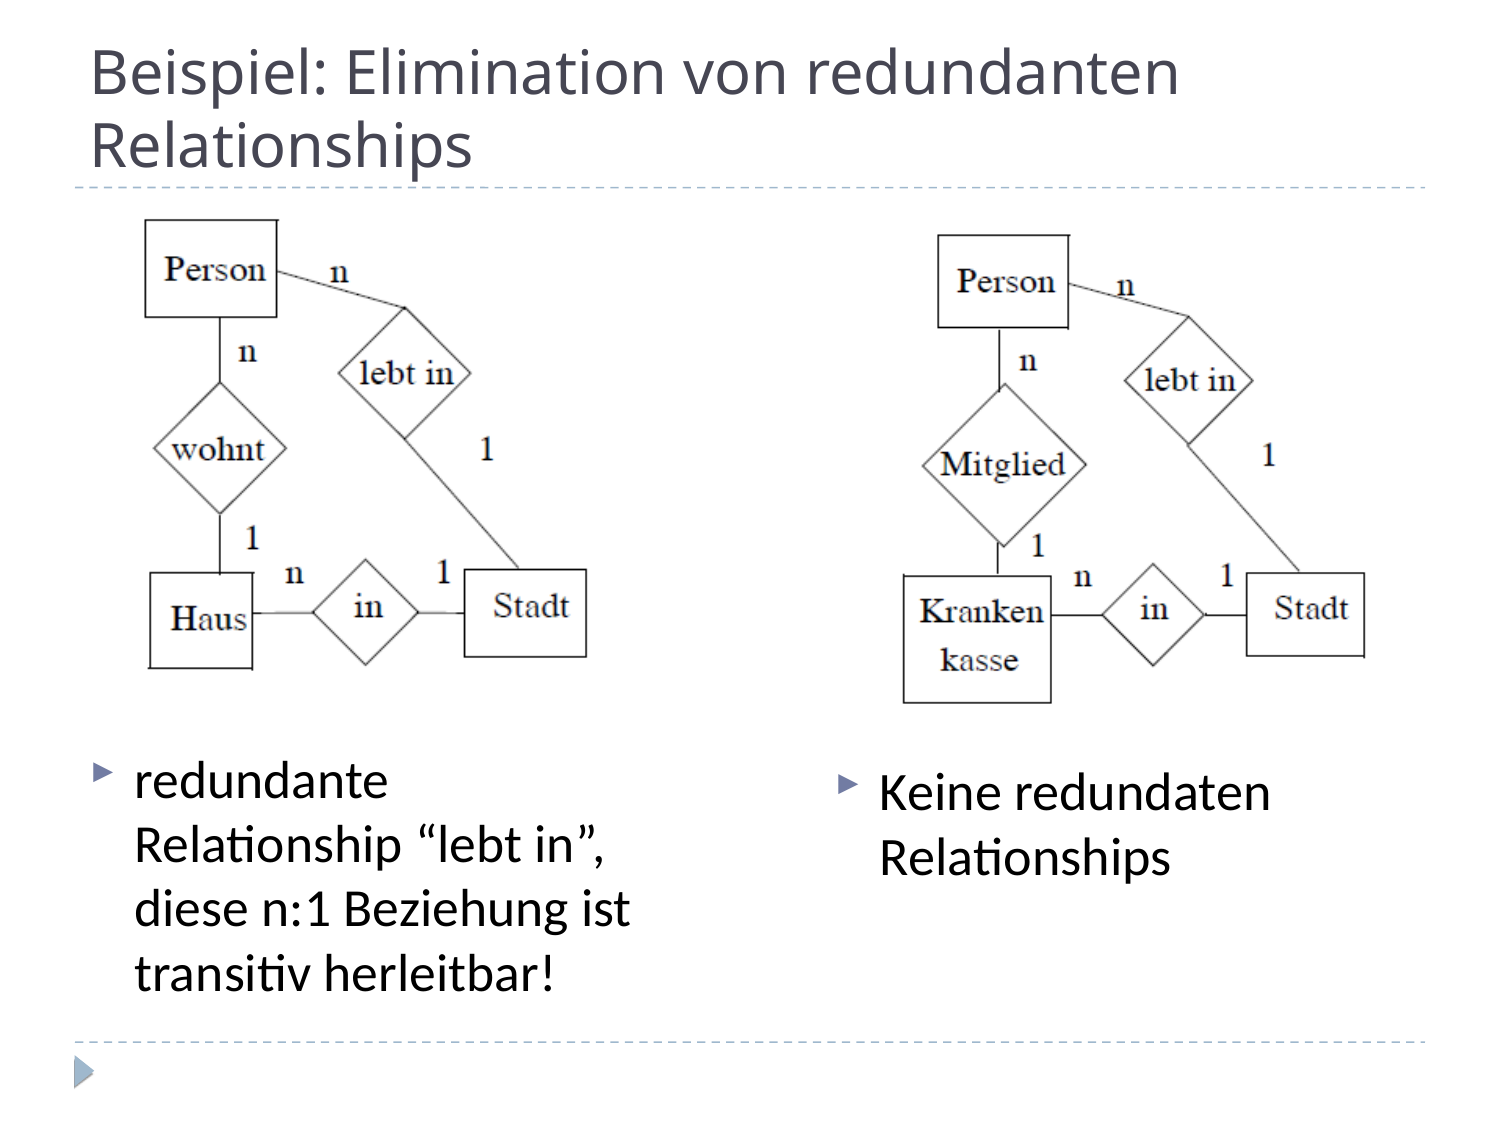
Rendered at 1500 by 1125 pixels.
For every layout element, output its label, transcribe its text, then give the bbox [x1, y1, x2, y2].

title Beispiel: Elimination von redundanten Relationships [75, 24, 1425, 188]
text_box Keine redundaten Relationships [820, 205, 1421, 1016]
picture [127, 205, 618, 693]
list redundante Relationship “lebt in”, diese n:1 Beziehung ist transitiv herleitbar! [75, 200, 675, 1010]
